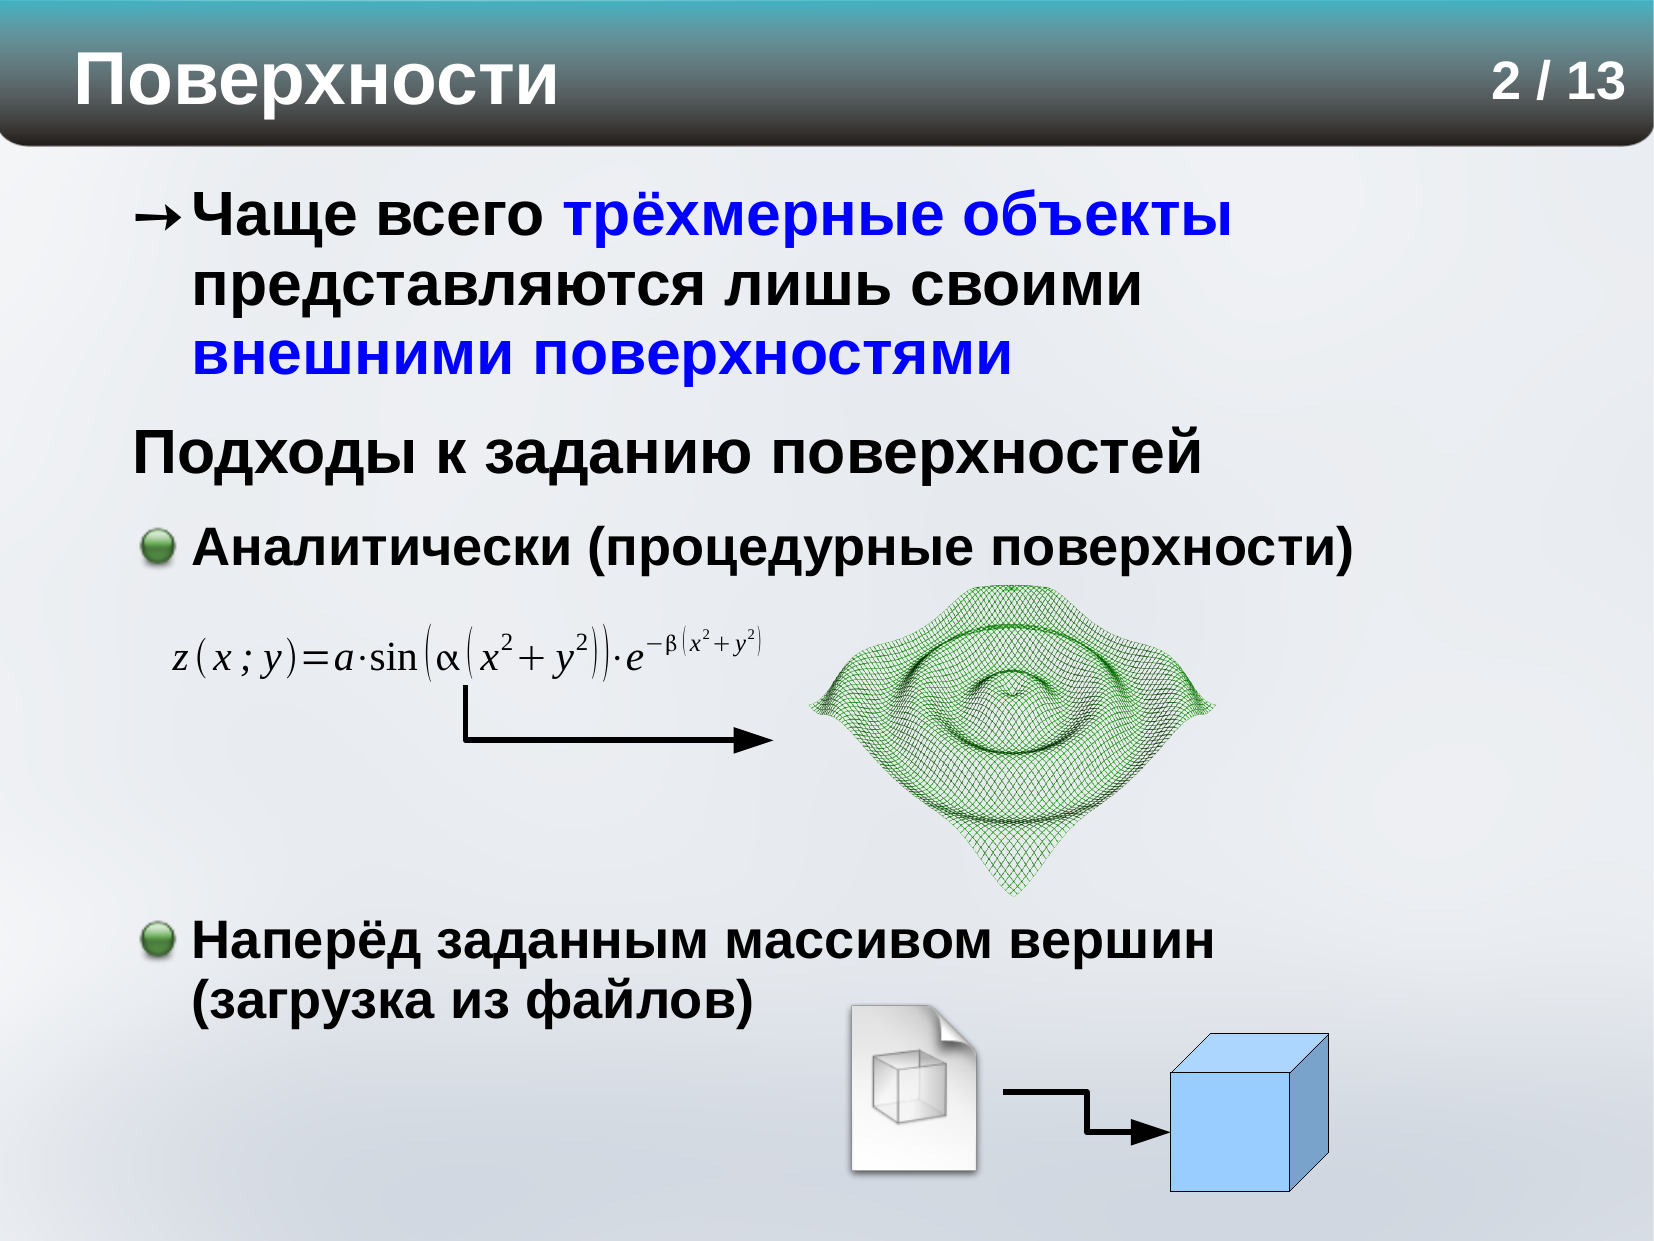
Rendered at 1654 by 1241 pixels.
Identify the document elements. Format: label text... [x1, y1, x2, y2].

picture [773, 565, 1241, 916]
chart [163, 621, 768, 686]
text_box <номер> / 13 [1476, 42, 1654, 179]
picture [0, 0, 1654, 1241]
text_box Поверхности [59, 29, 1182, 129]
text_box [1170, 1033, 1329, 1192]
text_box Чаще всего трёхмерные объекты представляются лишь своими внешними поверхностями Подходы к заданию поверхностей Аналитически (процедурные поверхности) Наперёд заданным массивом вершин (загрузка из файлов) [118, 171, 1536, 1038]
